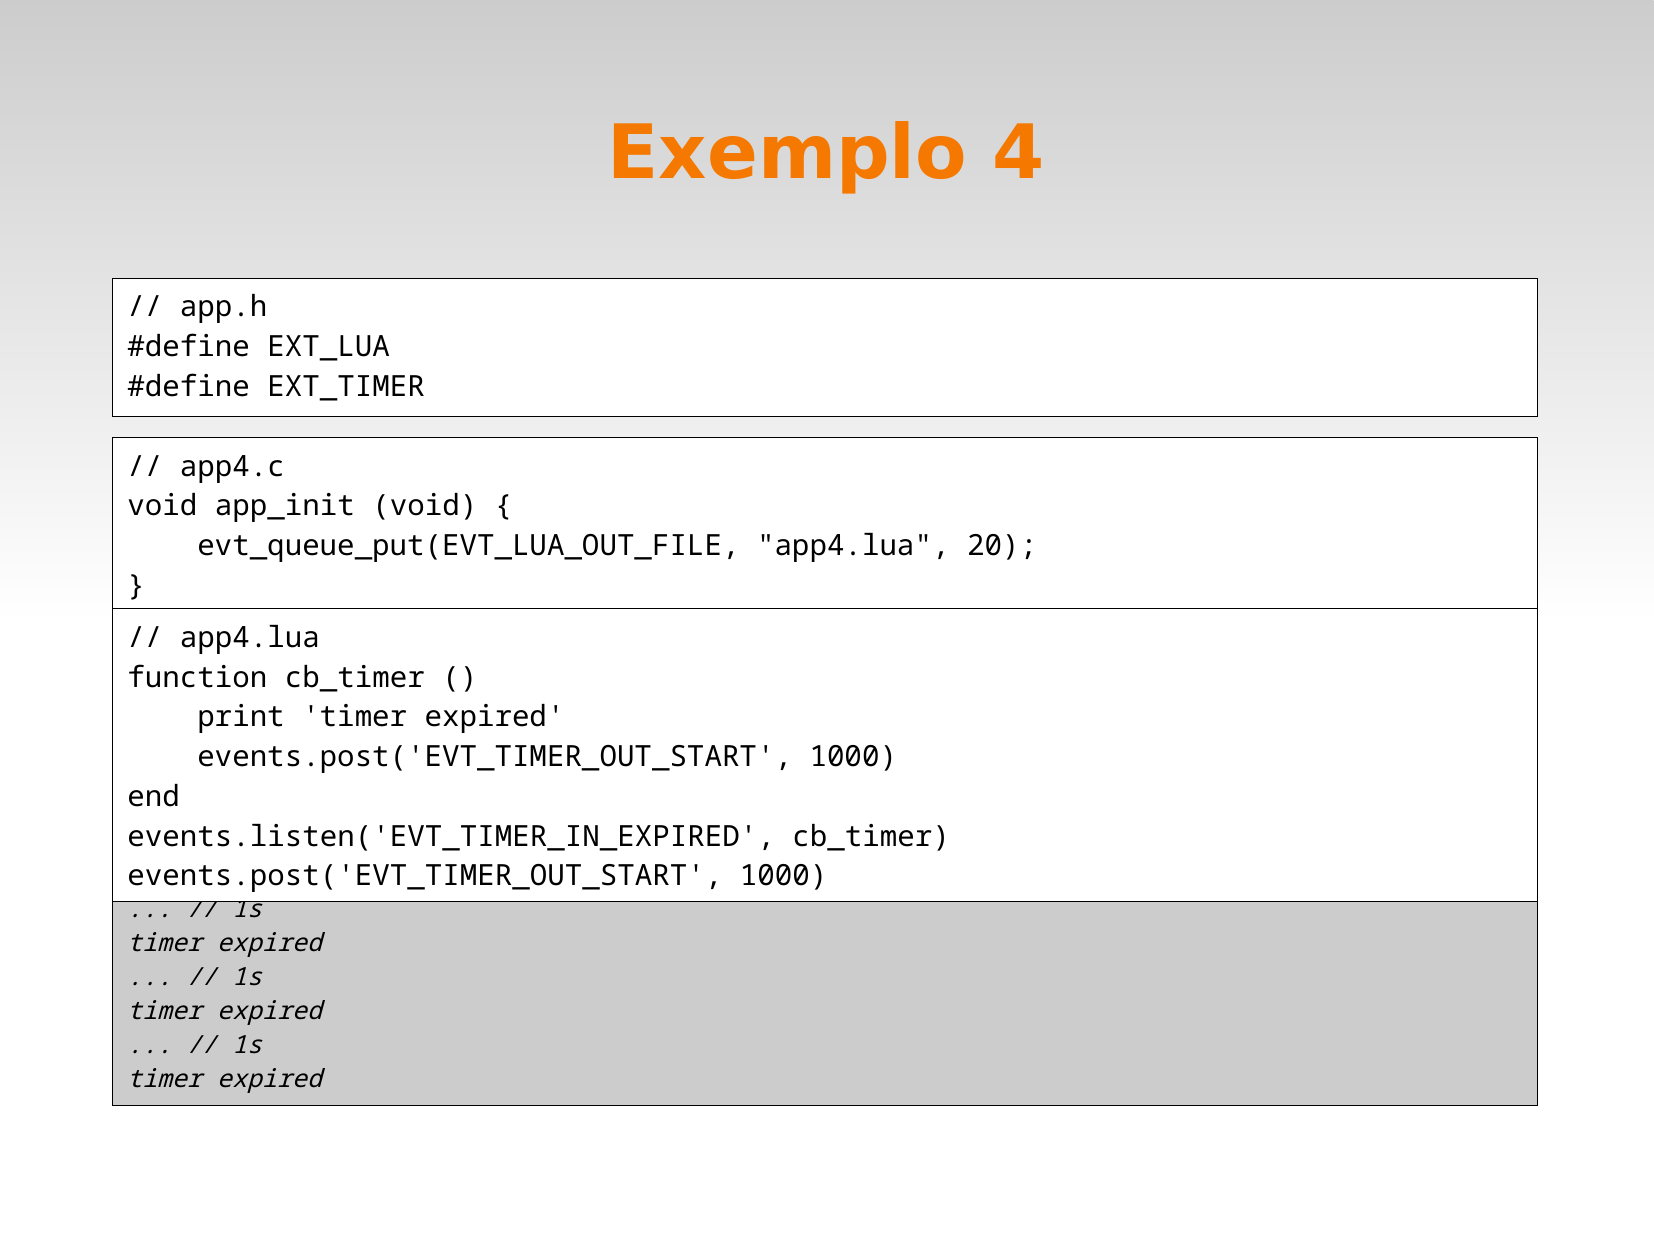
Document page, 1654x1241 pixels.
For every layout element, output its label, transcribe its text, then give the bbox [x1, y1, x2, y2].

text_box // app4.lua function cb_timer () print 'timer expired' events.post('EVT_TIMER_OUT_START', 1000) end events.listen('EVT_TIMER_IN_EXPIRED', cb_timer) events.post('EVT_TIMER_OUT_START', 1000) [112, 608, 1538, 862]
text_box // app4.c void app_init (void) { evt_queue_put(EVT_LUA_OUT_FILE, "app4.lua", 20); } [112, 437, 1538, 589]
text_box ... // 1s timer expired ... // 1s timer expired ... // 1s timer expired [112, 902, 1538, 1106]
title Exemplo 4 [82, 49, 1571, 257]
text_box // app.h #define EXT_LUA #define EXT_TIMER [112, 278, 1538, 417]
